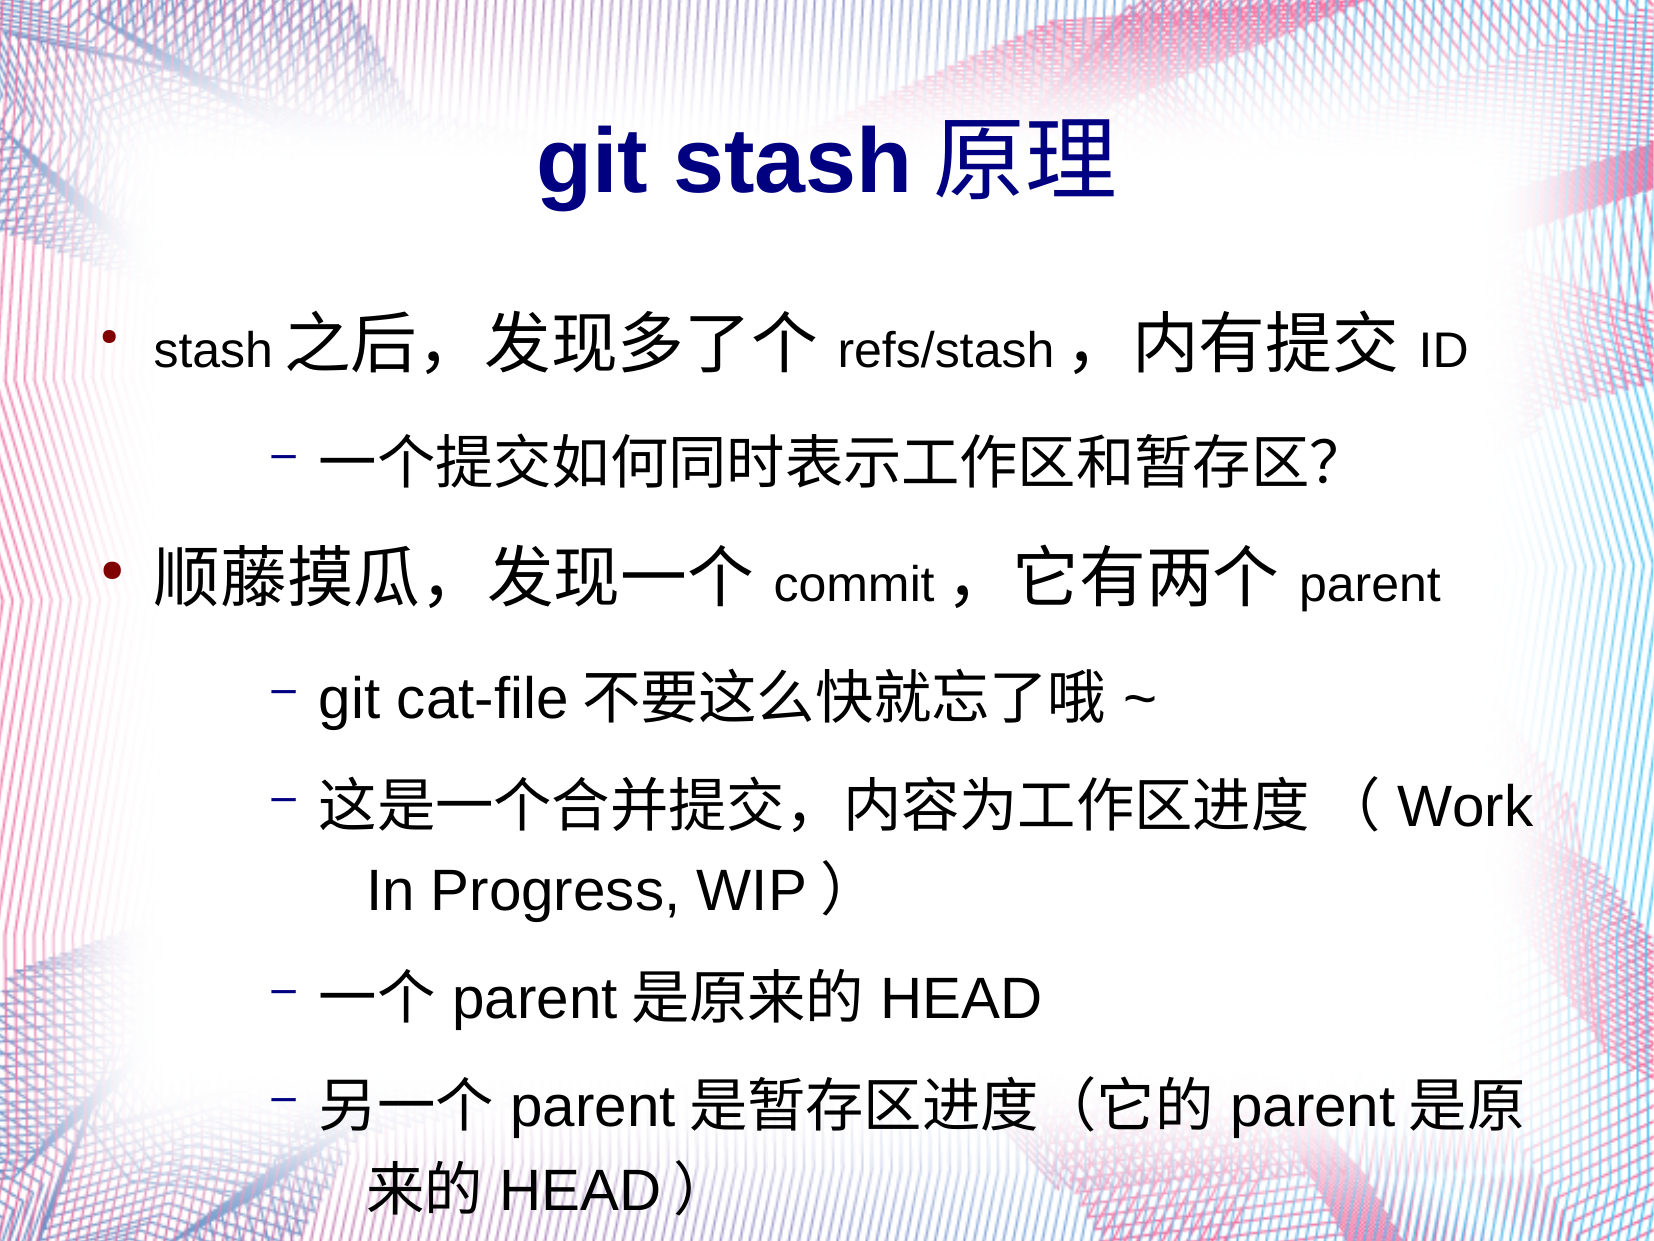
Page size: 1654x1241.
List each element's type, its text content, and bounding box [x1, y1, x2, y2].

title git stash原理 [82, 49, 1571, 257]
list stash之后，发现多了个refs/stash，内有提交ID 一个提交如何同时表示工作区和暂存区？ 顺藤摸瓜，发现一个commit，它有两个parent git cat-file不要这么快就忘了哦~ 这是一个合并提交，内容为工作区进度 （Work In Progress, WIP） 一个parent是原来的HEAD 另一个parent是暂存区进度（它的parent是原来的HEAD） [82, 290, 1571, 1174]
picture [0, 0, 1654, 1241]
